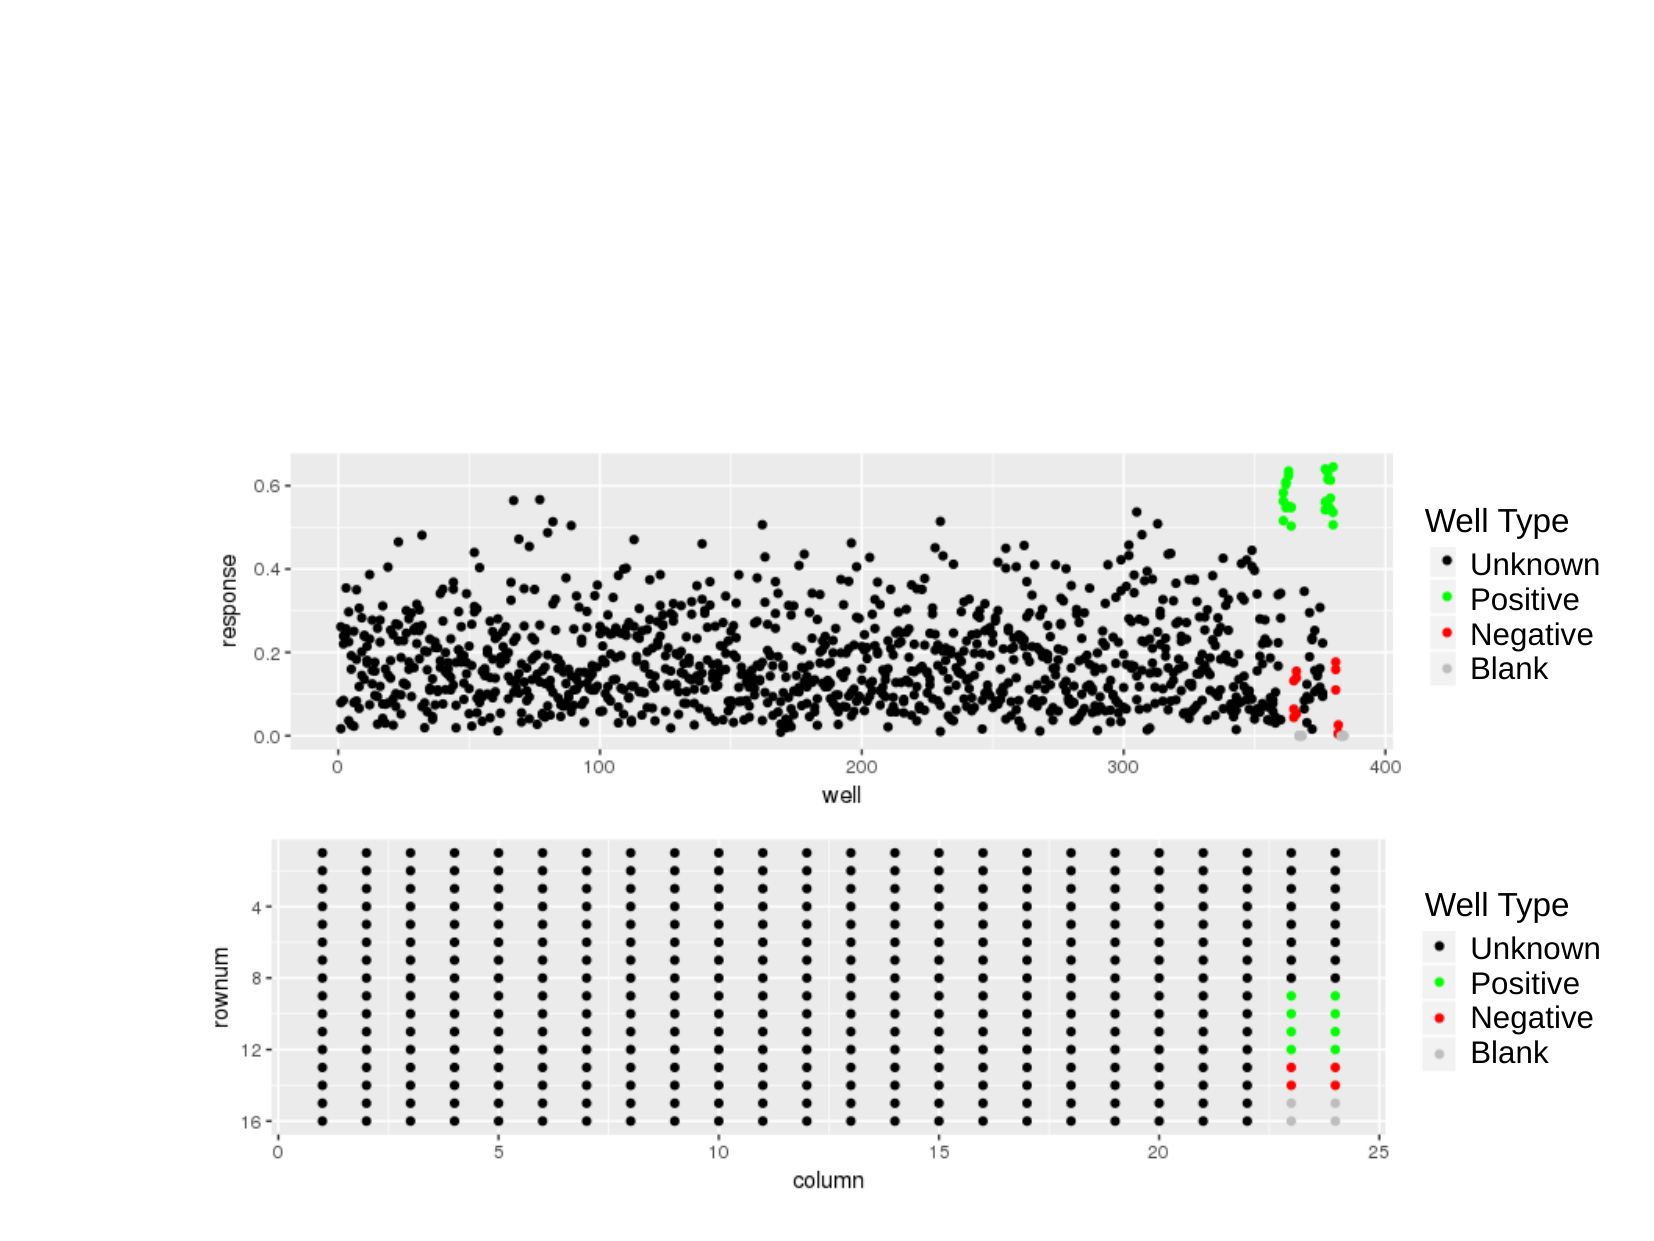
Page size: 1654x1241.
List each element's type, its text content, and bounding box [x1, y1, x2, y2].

text_box Well Type [1410, 878, 1585, 931]
text_box Well Type [1410, 495, 1585, 547]
text_box Unknown Positive Negative Blank [1455, 540, 1616, 694]
text_box Unknown Positive Negative Blank [1455, 923, 1616, 1078]
picture [211, 447, 1498, 811]
picture [203, 833, 1459, 1193]
